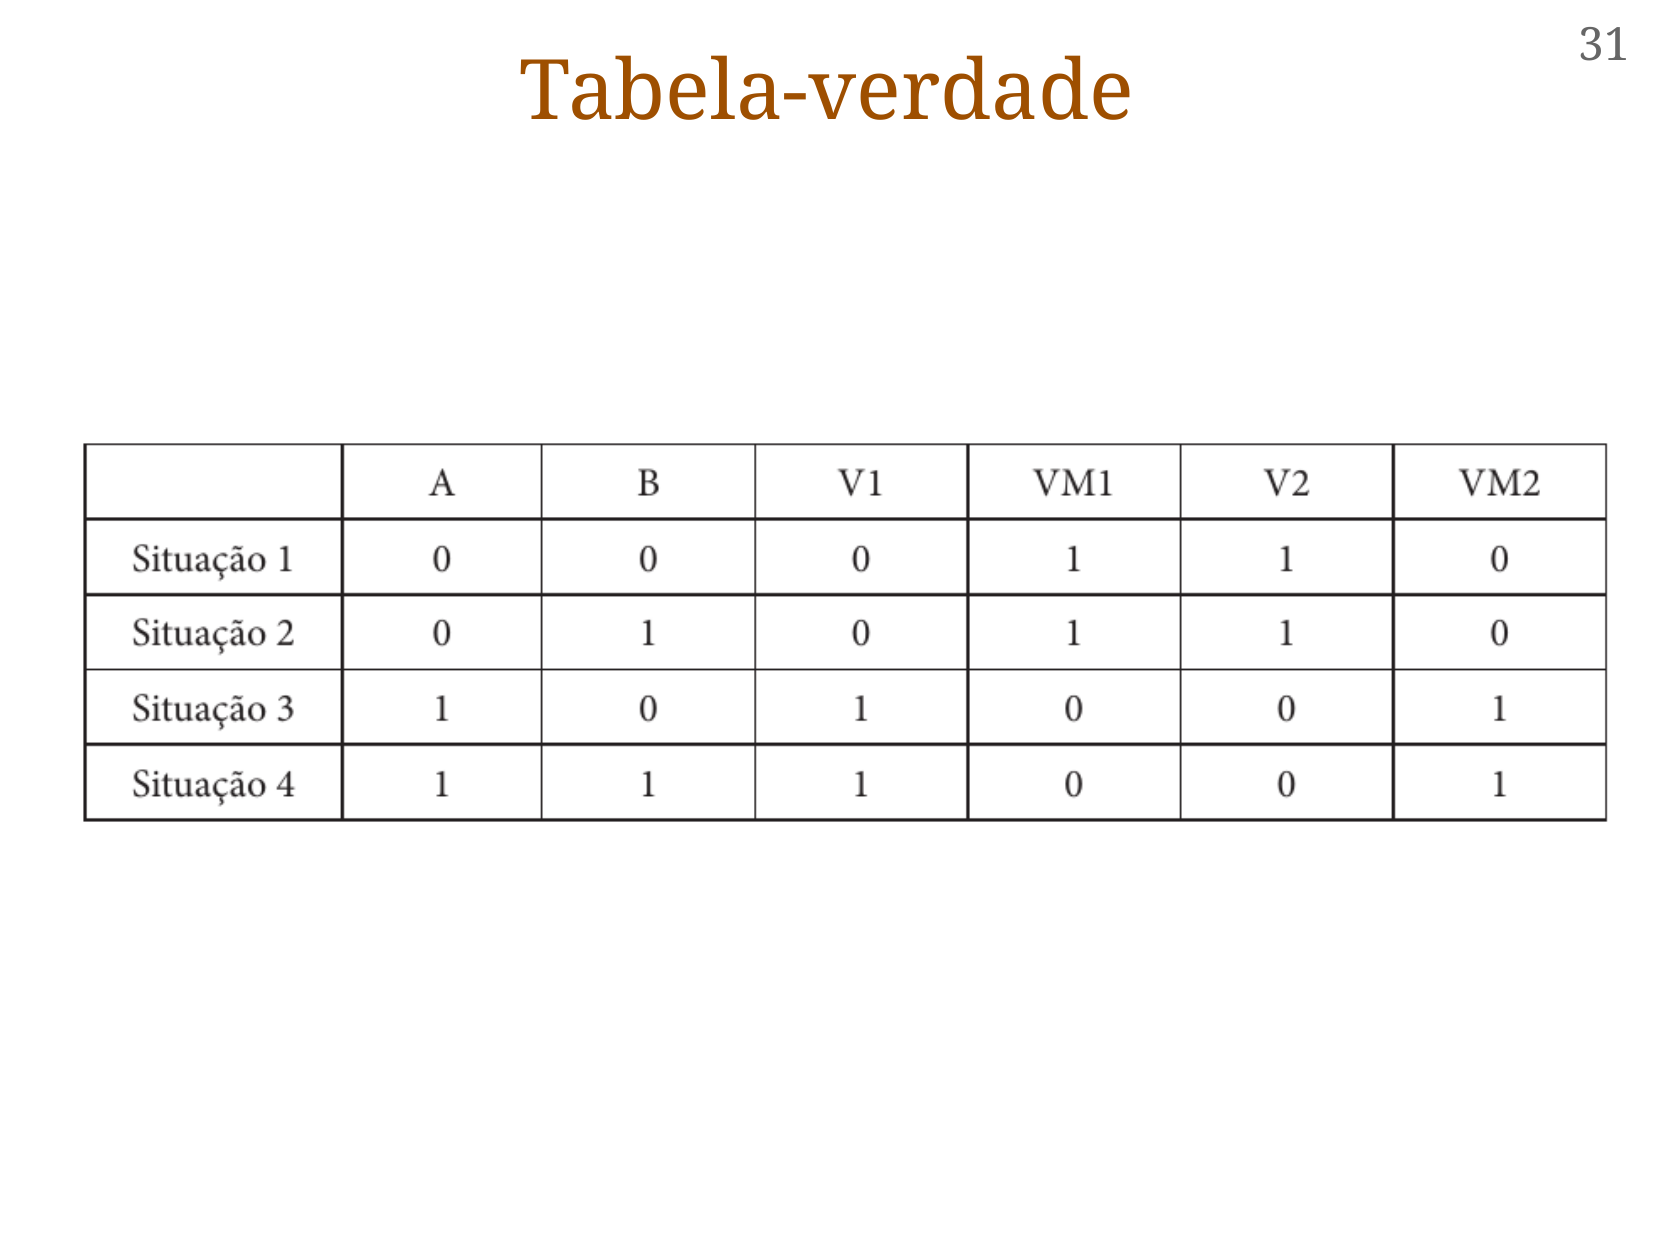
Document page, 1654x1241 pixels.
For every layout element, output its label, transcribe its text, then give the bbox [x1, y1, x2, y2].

title Tabela-verdade [59, 29, 1595, 148]
picture [77, 437, 1614, 827]
